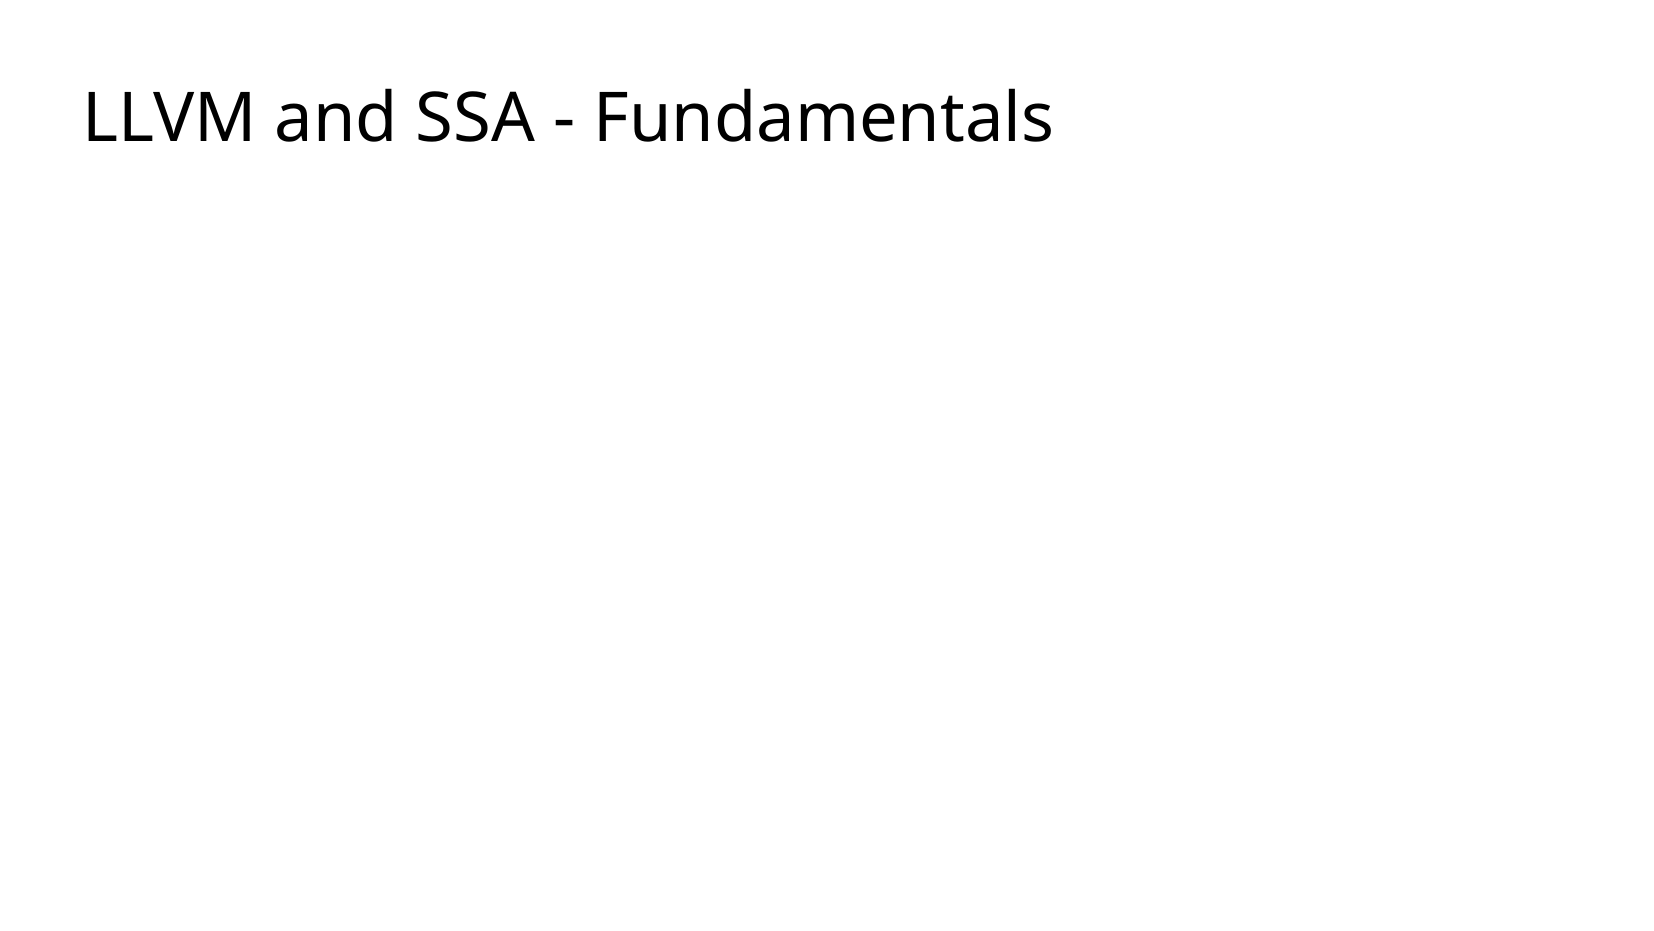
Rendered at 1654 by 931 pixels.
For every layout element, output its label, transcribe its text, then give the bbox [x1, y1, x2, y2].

title LLVM and SSA - Fundamentals [82, 37, 1571, 193]
